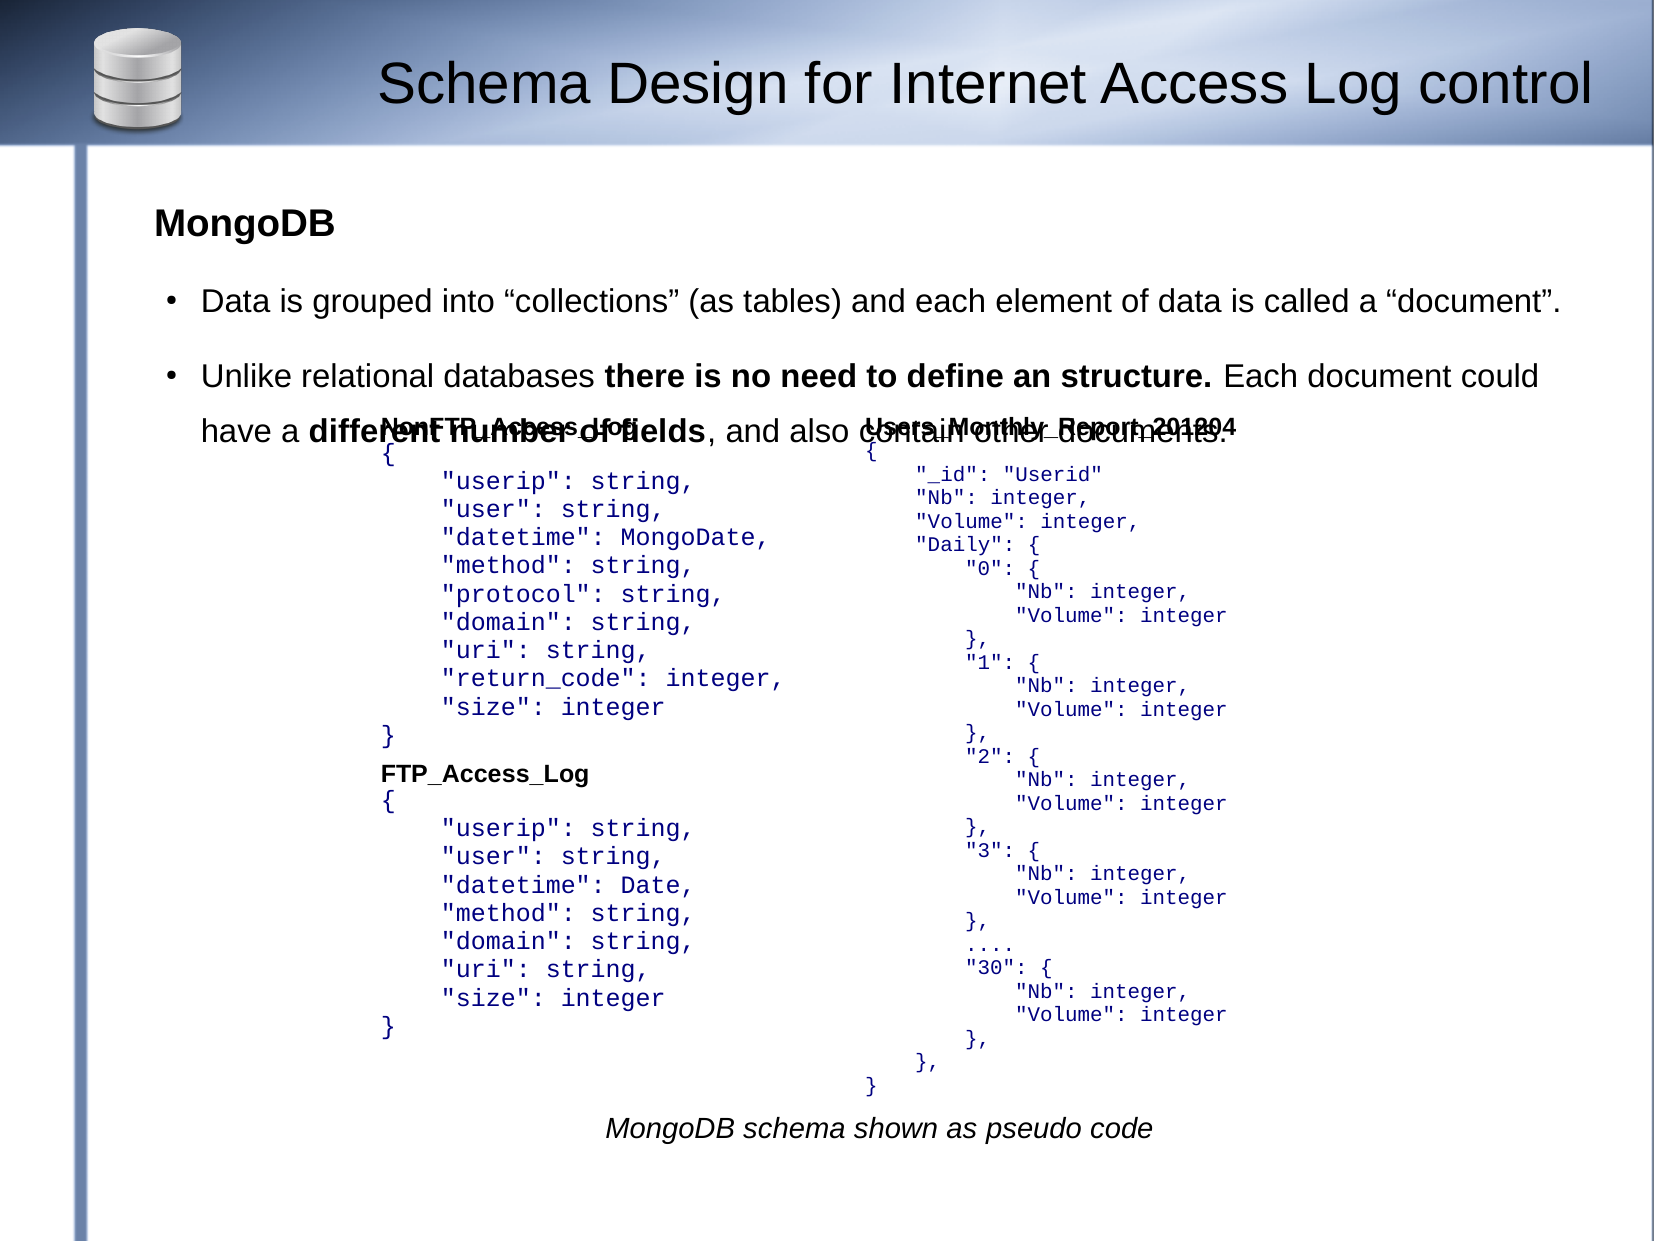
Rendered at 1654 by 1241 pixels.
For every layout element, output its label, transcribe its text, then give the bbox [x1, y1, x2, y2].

text_box NonFTP_Access_Log { "userip": string, "user": string, "datetime": MongoDate, "method": string, "protocol": string, "domain": string, "uri": string, "return_code": integer, "size": integer } [366, 405, 815, 748]
text_box Users_Monthly_Report_201204 { "_id": "Userid" "Nb": integer, "Volume": integer, "Daily": { "0": { "Nb": integer, "Volume": integer }, "1": { "Nb": integer, "Volume": integer }, "2": { "Nb": integer, "Volume": integer }, "3": { "Nb": integer, "Volume": integer }, .... "30": { "Nb": integer, "Volume": integer }, }, } [850, 405, 1312, 1066]
text_box MongoDB schema shown as pseudo code [590, 1104, 1169, 1152]
text_box FTP_Access_Log { "userip": string, "user": string, "datetime": Date, "method": string, "domain": string, "uri": string, "size": integer } [366, 752, 815, 1095]
title Schema Design for Internet Access Log control [187, 49, 1596, 118]
picture [0, 0, 1654, 1241]
list MongoDB Data is grouped into “collections” (as tables) and each element of data is called a “document”. Unlike relational databases there is no need to define an structure. Each document could have a different number of fields, and also contain other documents. [154, 180, 1596, 487]
